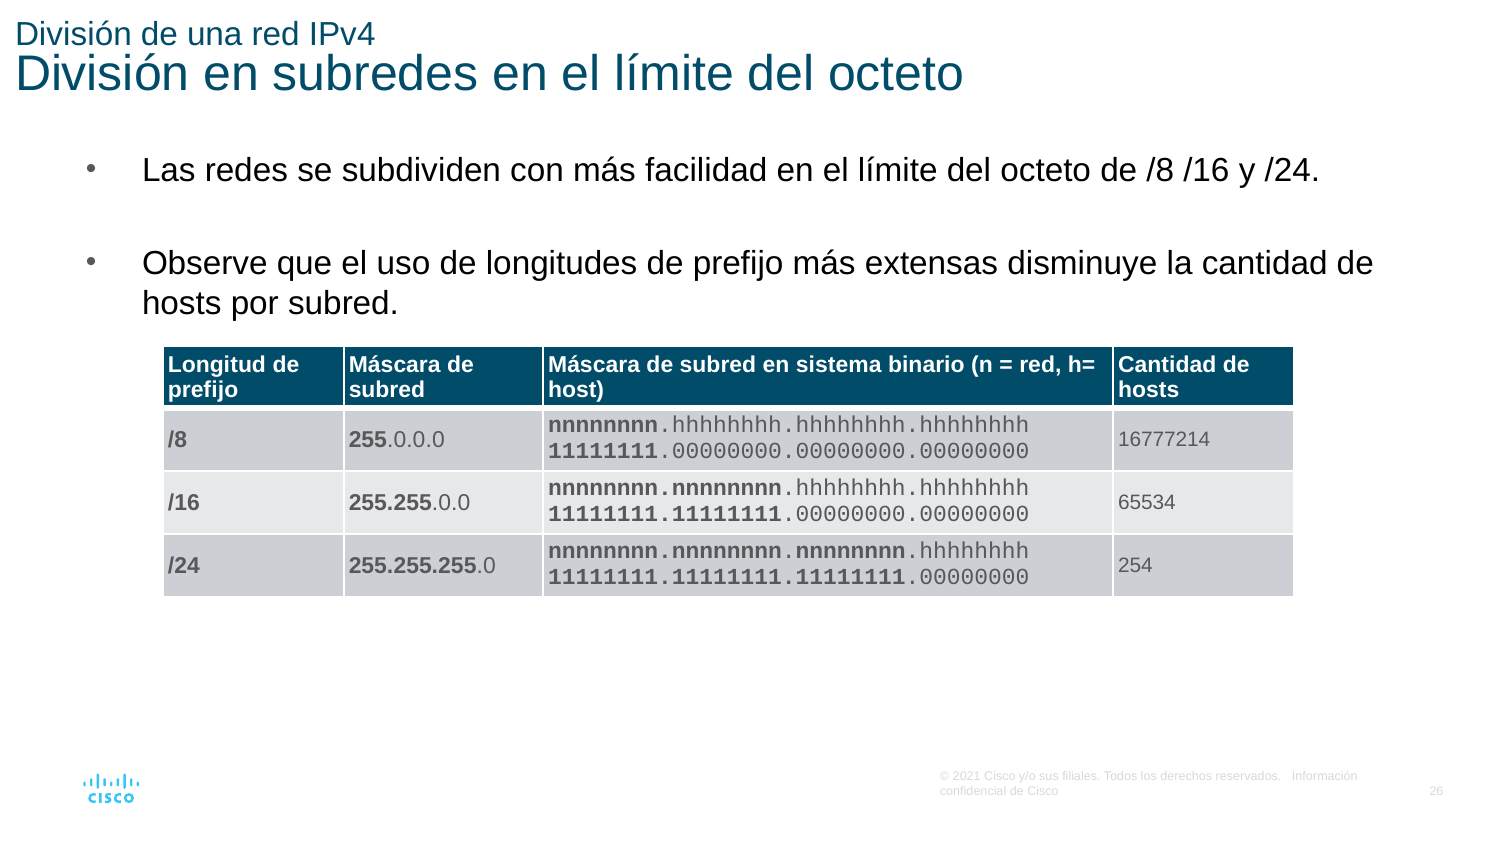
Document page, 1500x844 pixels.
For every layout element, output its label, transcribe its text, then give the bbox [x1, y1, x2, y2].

table_cell 65534 [1114, 472, 1293, 533]
table_header Longitud de prefijo [164, 347, 343, 405]
table_cell 16777214 [1114, 411, 1293, 470]
table_cell 255.0.0.0 [345, 411, 542, 470]
table_cell /24 [164, 535, 343, 596]
table_cell nnnnnnnn.nnnnnnnn.hhhhhhhh.hhhhhhhh 11111111.11111111.00000000.00000000 [544, 472, 1112, 533]
table_cell 255.255.255.0 [345, 535, 542, 596]
table_cell nnnnnnnn.nnnnnnnn.nnnnnnnn.hhhhhhhh 11111111.11111111.11111111.00000000 [544, 535, 1112, 596]
list Las redes se subdividen con más facilidad en el límite del octeto de /8 /16 y /24. Observe que el uso de longitudes de prefijo más extensas disminuye la cantidad de hosts por subred. [70, 140, 1430, 324]
table_cell 254 [1114, 535, 1293, 596]
table_cell nnnnnnnn.hhhhhhhh.hhhhhhhh.hhhhhhhh 11111111.00000000.00000000.00000000 [544, 411, 1112, 470]
title División de una red IPv4 División en subredes en el límite del octeto [0, 0, 1369, 121]
table_cell 255.255.0.0 [345, 472, 542, 533]
table_cell /16 [164, 472, 343, 533]
table_cell /8 [164, 411, 343, 470]
table_header Máscara de subred [345, 347, 542, 405]
table_header Máscara de subred en sistema binario (n = red, h= host) [544, 347, 1112, 405]
table_header Cantidad de hosts [1114, 347, 1293, 405]
